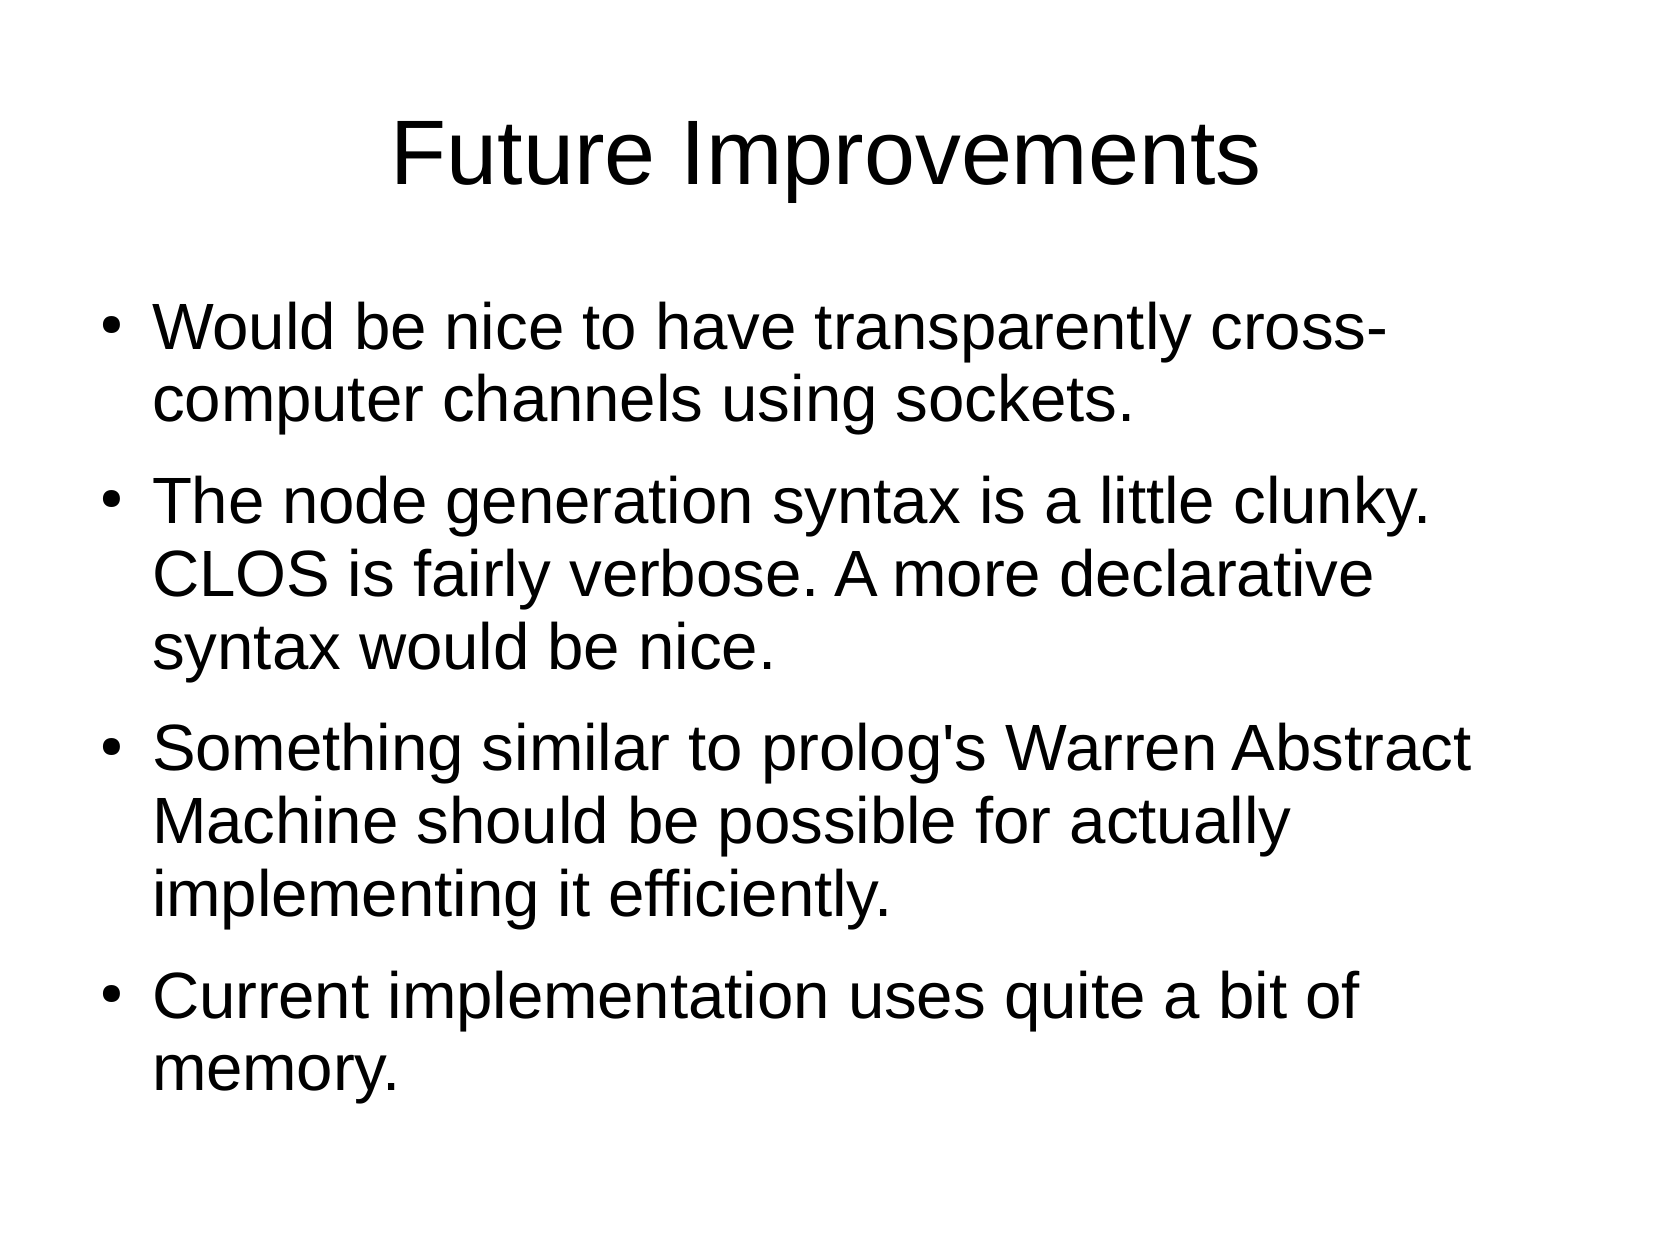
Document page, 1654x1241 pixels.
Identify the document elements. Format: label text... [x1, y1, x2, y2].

title Future Improvements [82, 56, 1571, 250]
list Would be nice to have transparently cross-computer channels using sockets. The node generation syntax is a little clunky. CLOS is fairly verbose. A more declarative syntax would be nice. Something similar to prolog's Warren Abstract Machine should be possible for actually implementing it efficiently. Current implementation uses quite a bit of memory. [82, 290, 1571, 1109]
